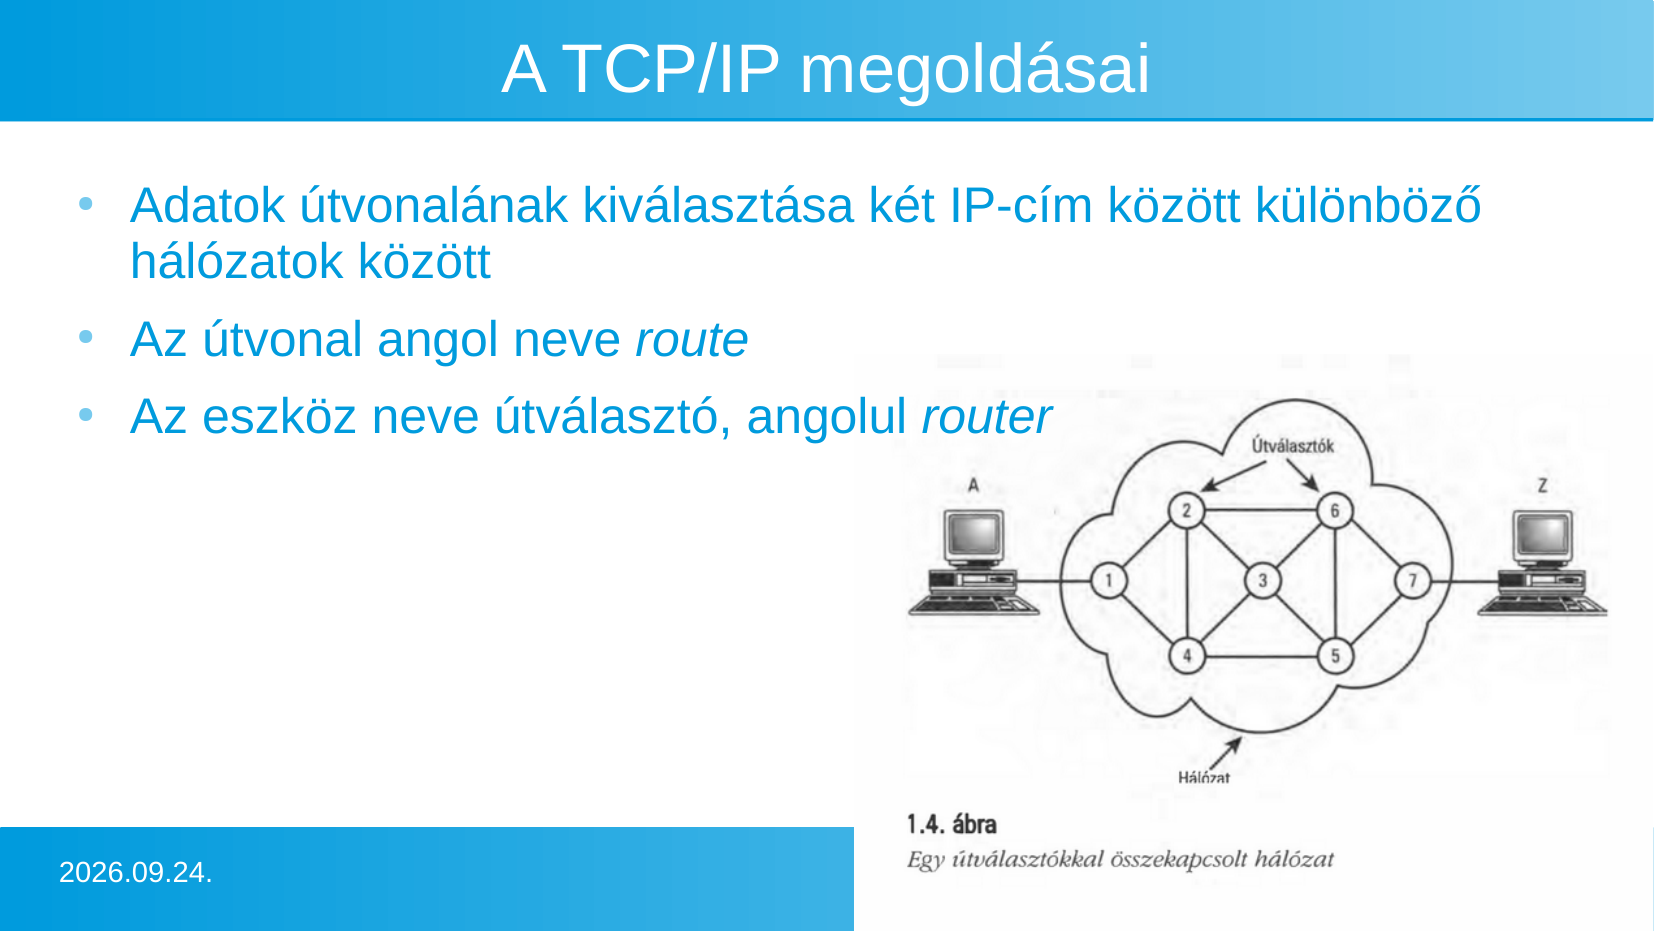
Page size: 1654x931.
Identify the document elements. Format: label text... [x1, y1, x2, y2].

title A TCP/IP megoldásai [59, 29, 1595, 108]
list Adatok útvonalának kiválasztása két IP-cím között különböző hálózatok között Az útvonal angol neve route Az eszköz neve útválasztó, angolul router [59, 177, 1595, 473]
picture [854, 354, 1654, 931]
